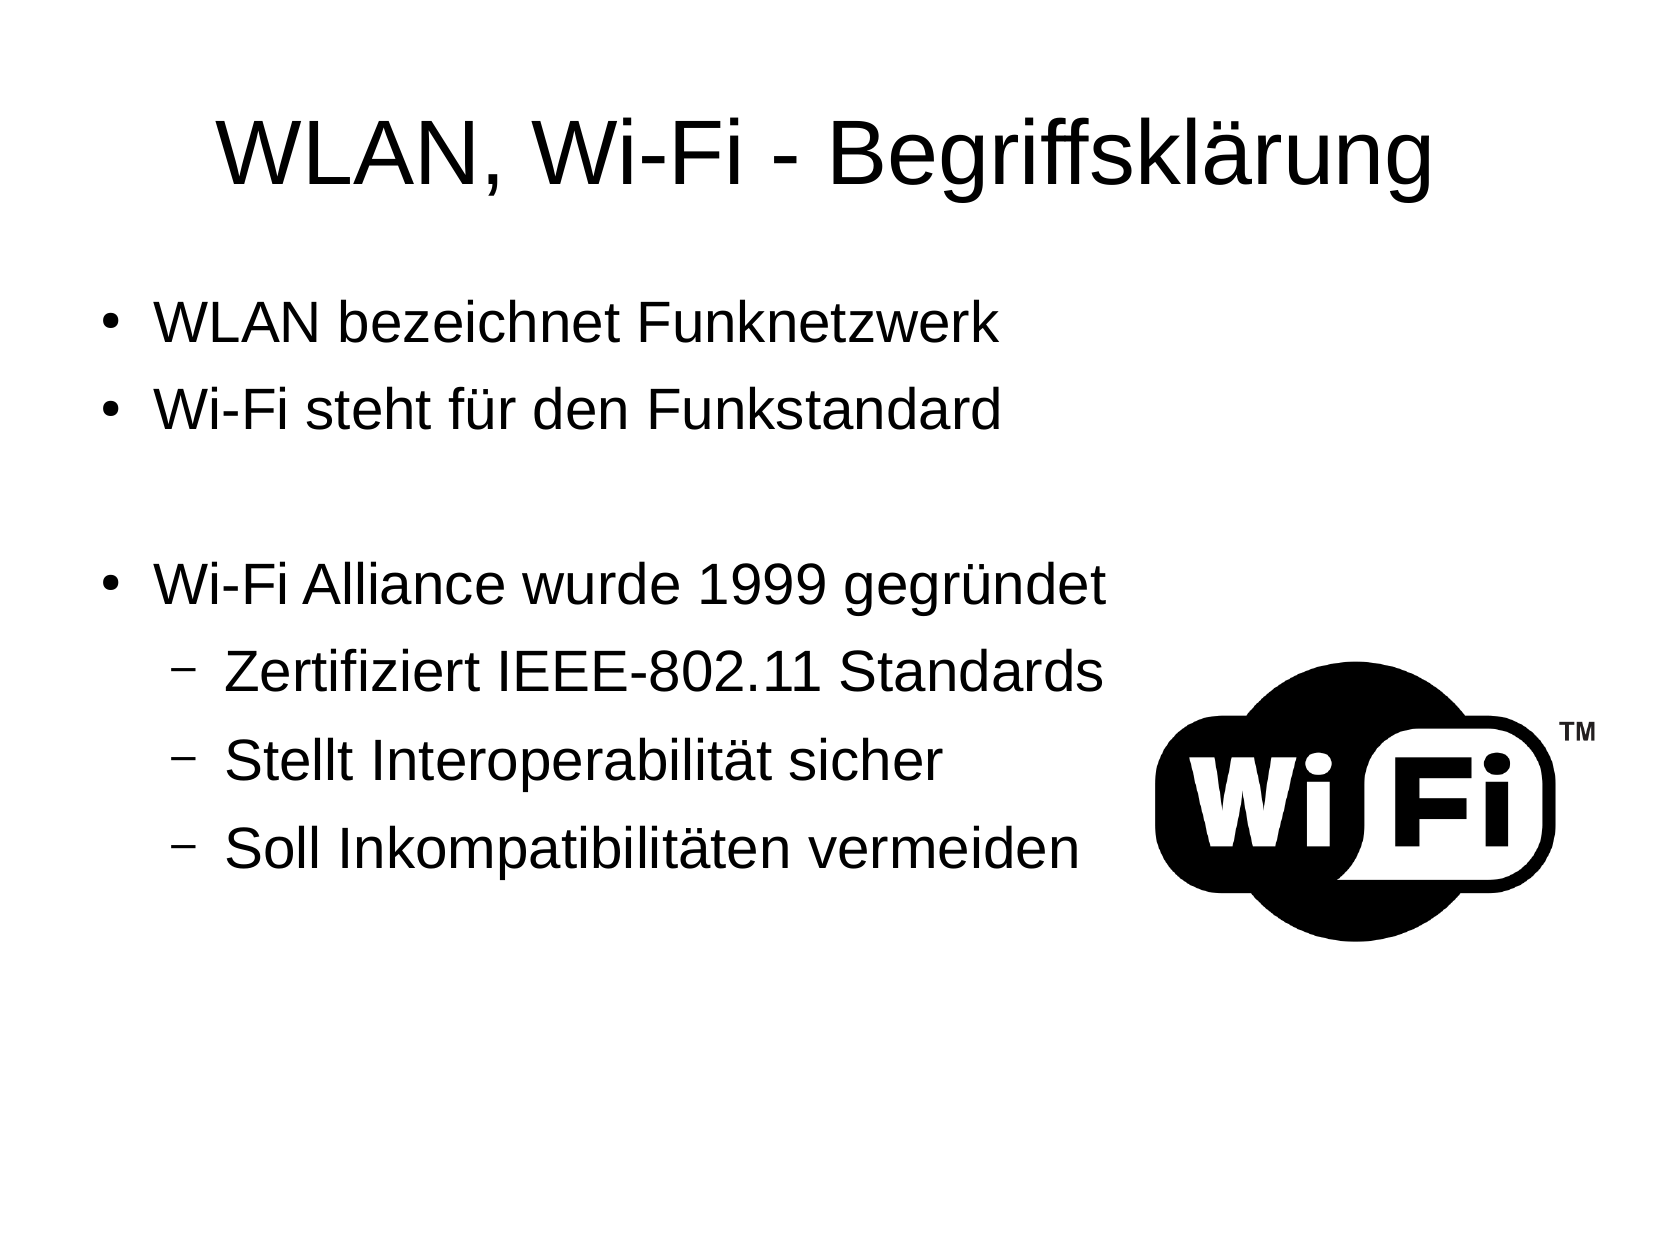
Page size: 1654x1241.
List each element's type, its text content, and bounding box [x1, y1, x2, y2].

picture [1571, 651, 1607, 945]
title WLAN, Wi-Fi - Begriffsklärung [82, 49, 1571, 257]
list WLAN bezeichnet Funknetzwerk Wi-Fi steht für den Funkstandard Wi-Fi Alliance wurde 1999 gegründet Zertifiziert IEEE-802.11 Standards Stellt Interoperabilität sicher Soll Inkompatibilitäten vermeiden [82, 290, 1571, 1010]
